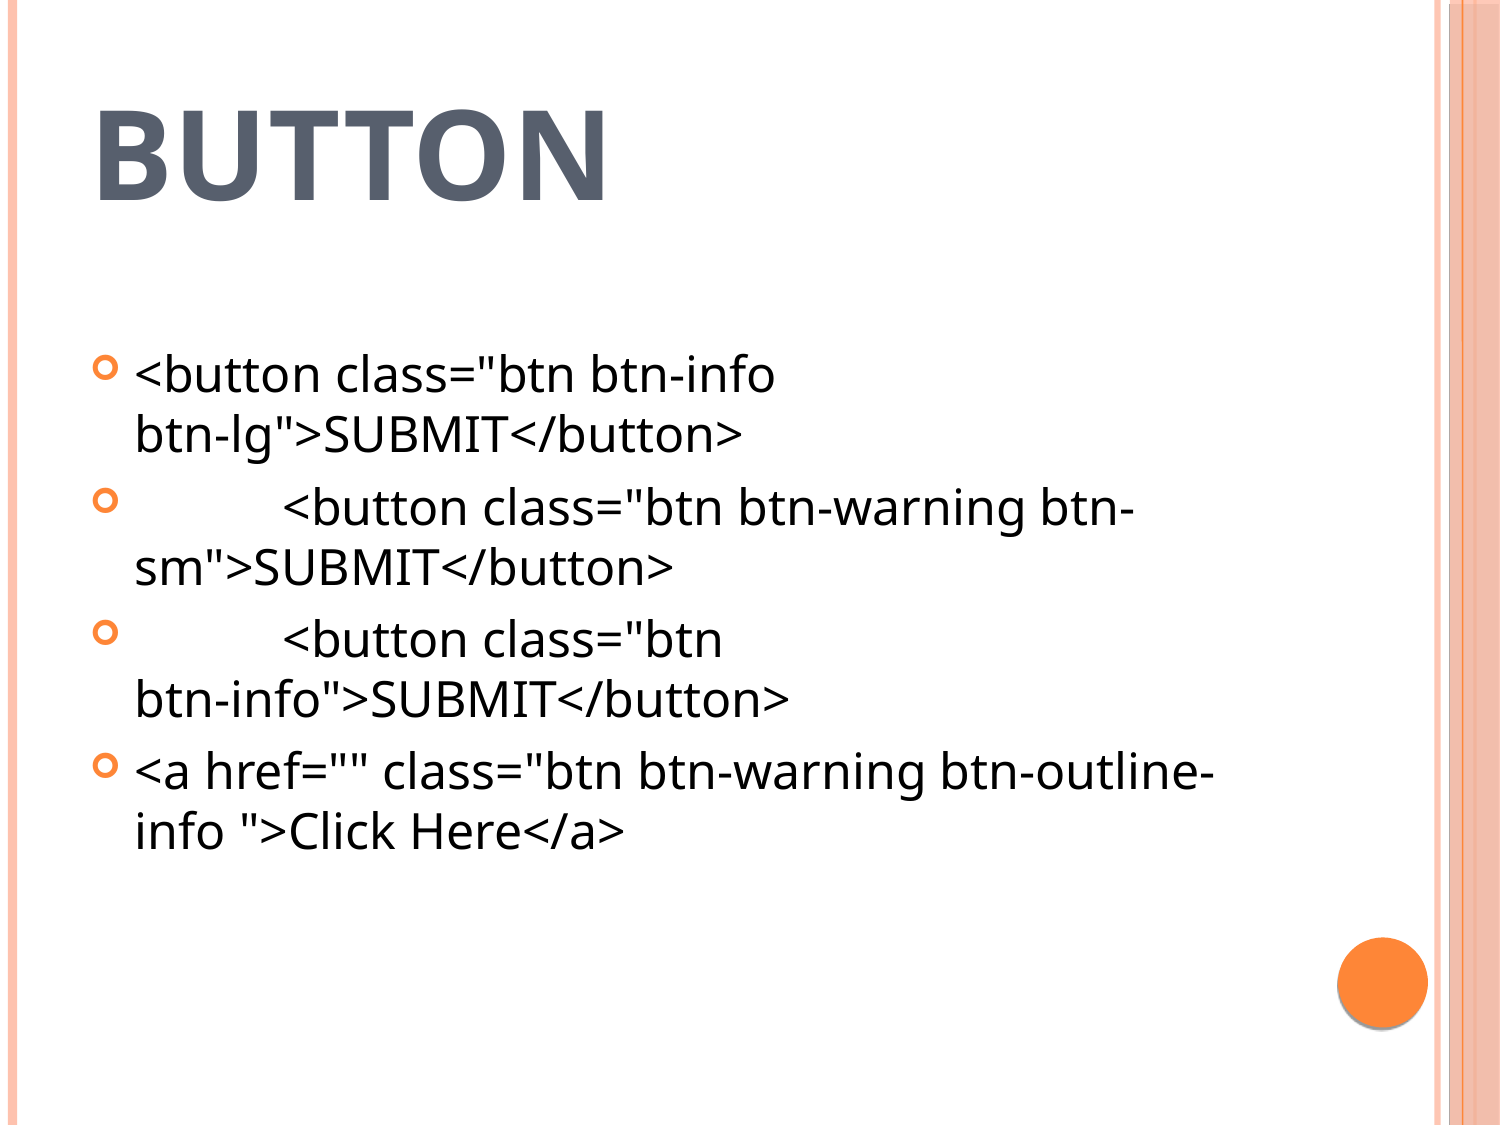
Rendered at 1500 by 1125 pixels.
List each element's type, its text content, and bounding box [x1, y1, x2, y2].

title Button [75, 45, 1300, 233]
list <button class="btn btn-info btn-lg">SUBMIT</button> <button class="btn btn-warning btn-sm">SUBMIT</button> <button class="btn btn-info">SUBMIT</button> <a href="" class="btn btn-warning btn-outline-info ">Click Here</a> [75, 262, 1300, 1062]
